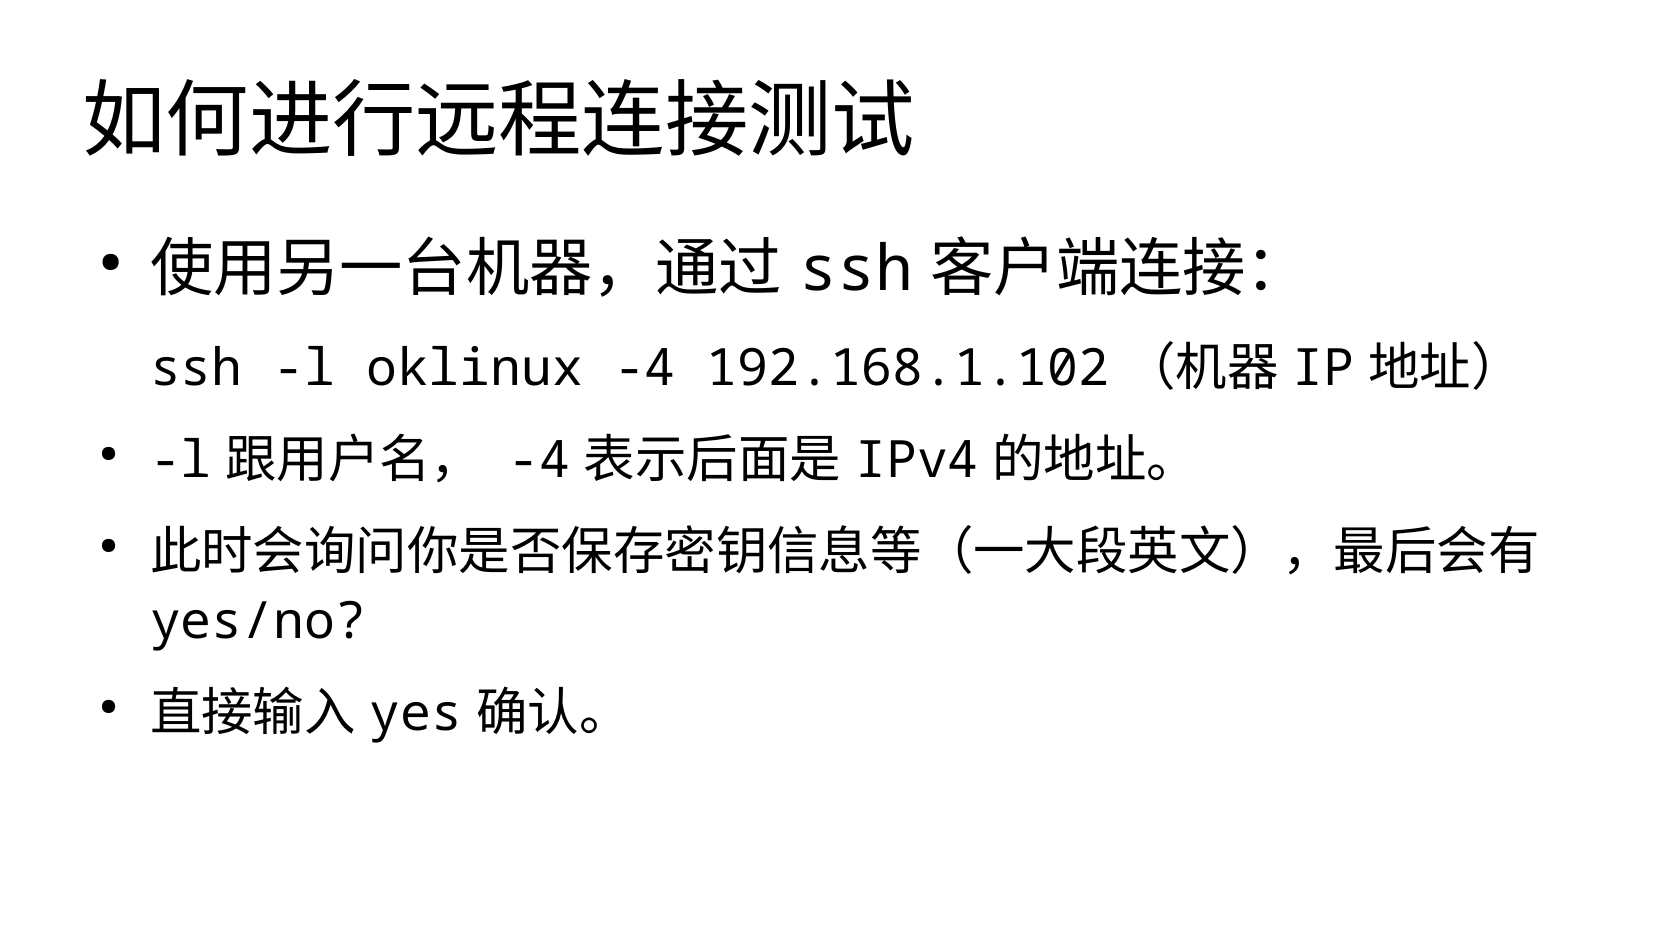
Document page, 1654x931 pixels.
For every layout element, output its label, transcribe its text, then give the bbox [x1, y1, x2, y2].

list 使用另一台机器，通过ssh客户端连接： ssh -l oklinux -4 192.168.1.102（机器IP地址） -l跟用户名， -4表示后面是IPv4的地址。 此时会询问你是否保存密钥信息等（一大段英文），最后会有yes/no? 直接输入yes确认。 [82, 217, 1571, 756]
title 如何进行远程连接测试 [82, 37, 1571, 189]
